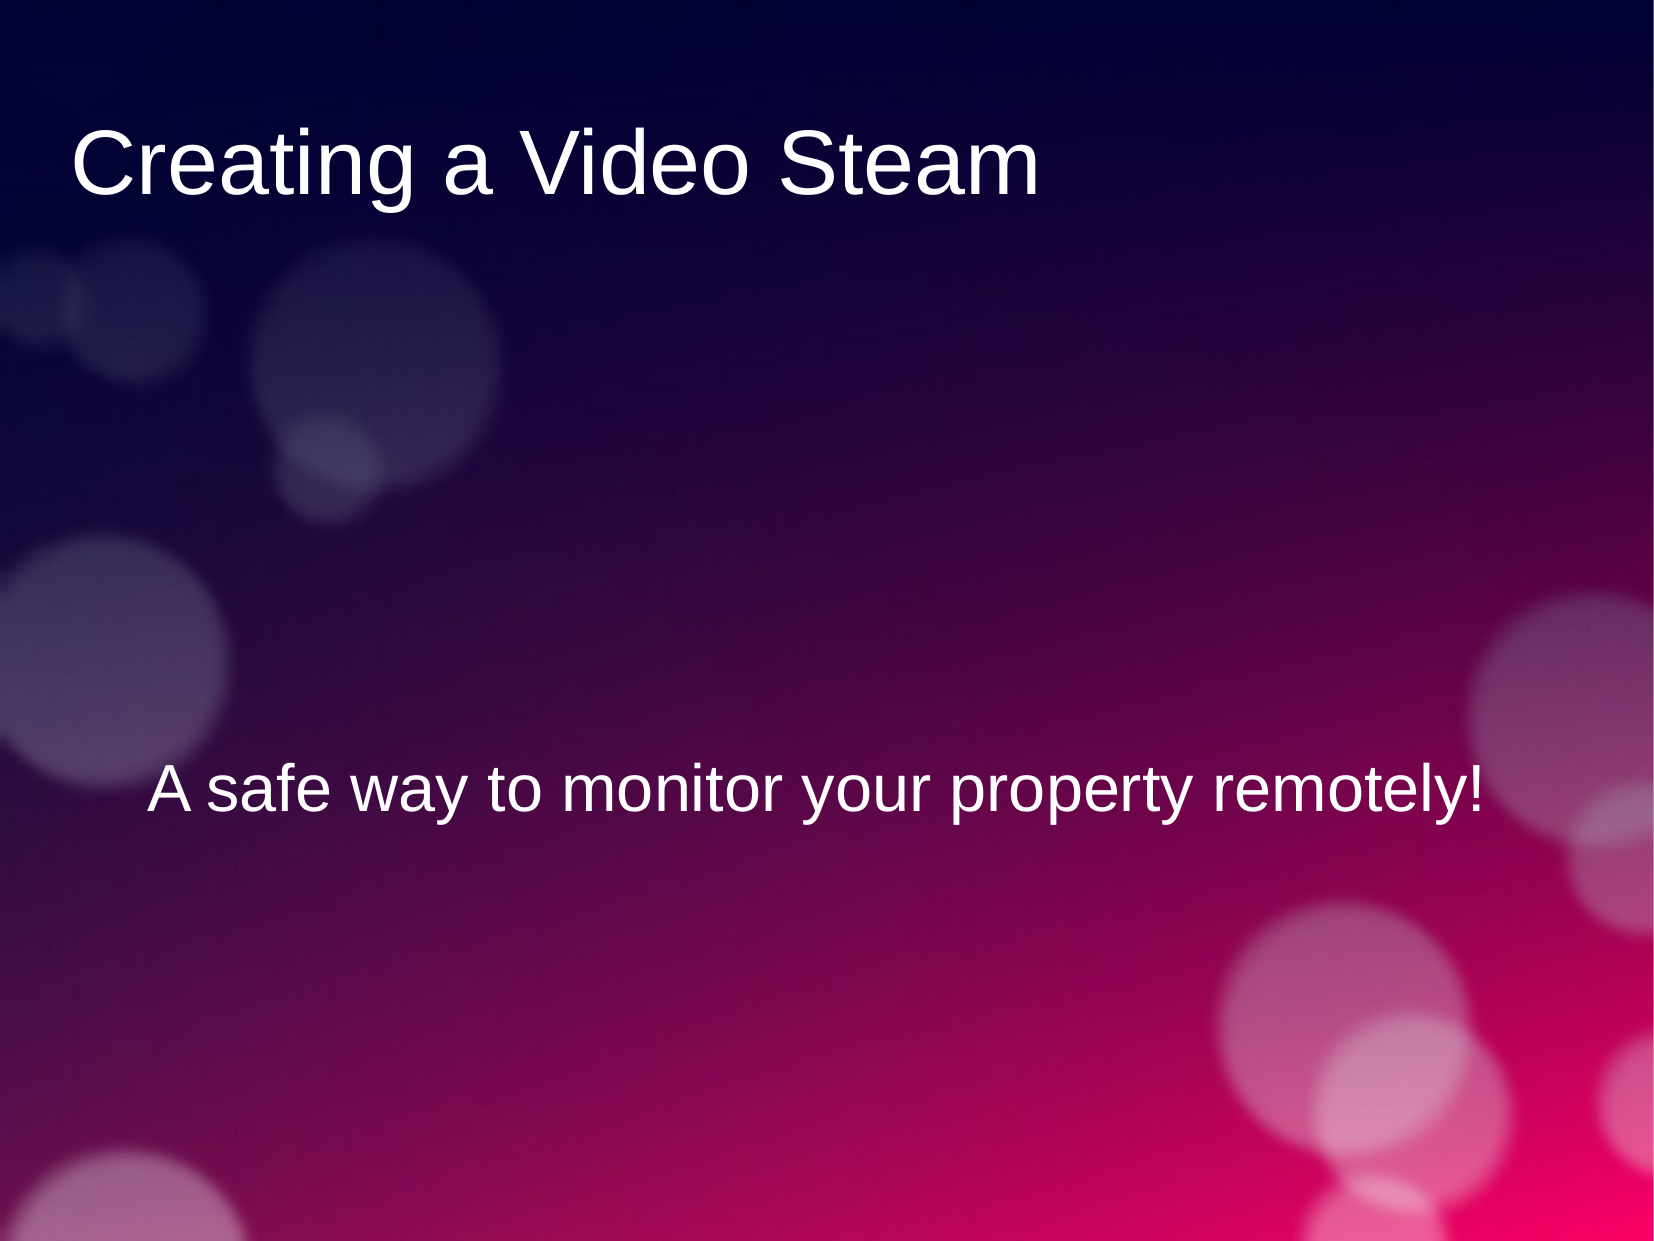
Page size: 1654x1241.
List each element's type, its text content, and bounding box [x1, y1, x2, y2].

picture [0, 0, 1654, 1241]
title Creating a Video Steam [70, 59, 1559, 267]
subtitle A safe way to monitor your property remotely! [82, 566, 1571, 1010]
